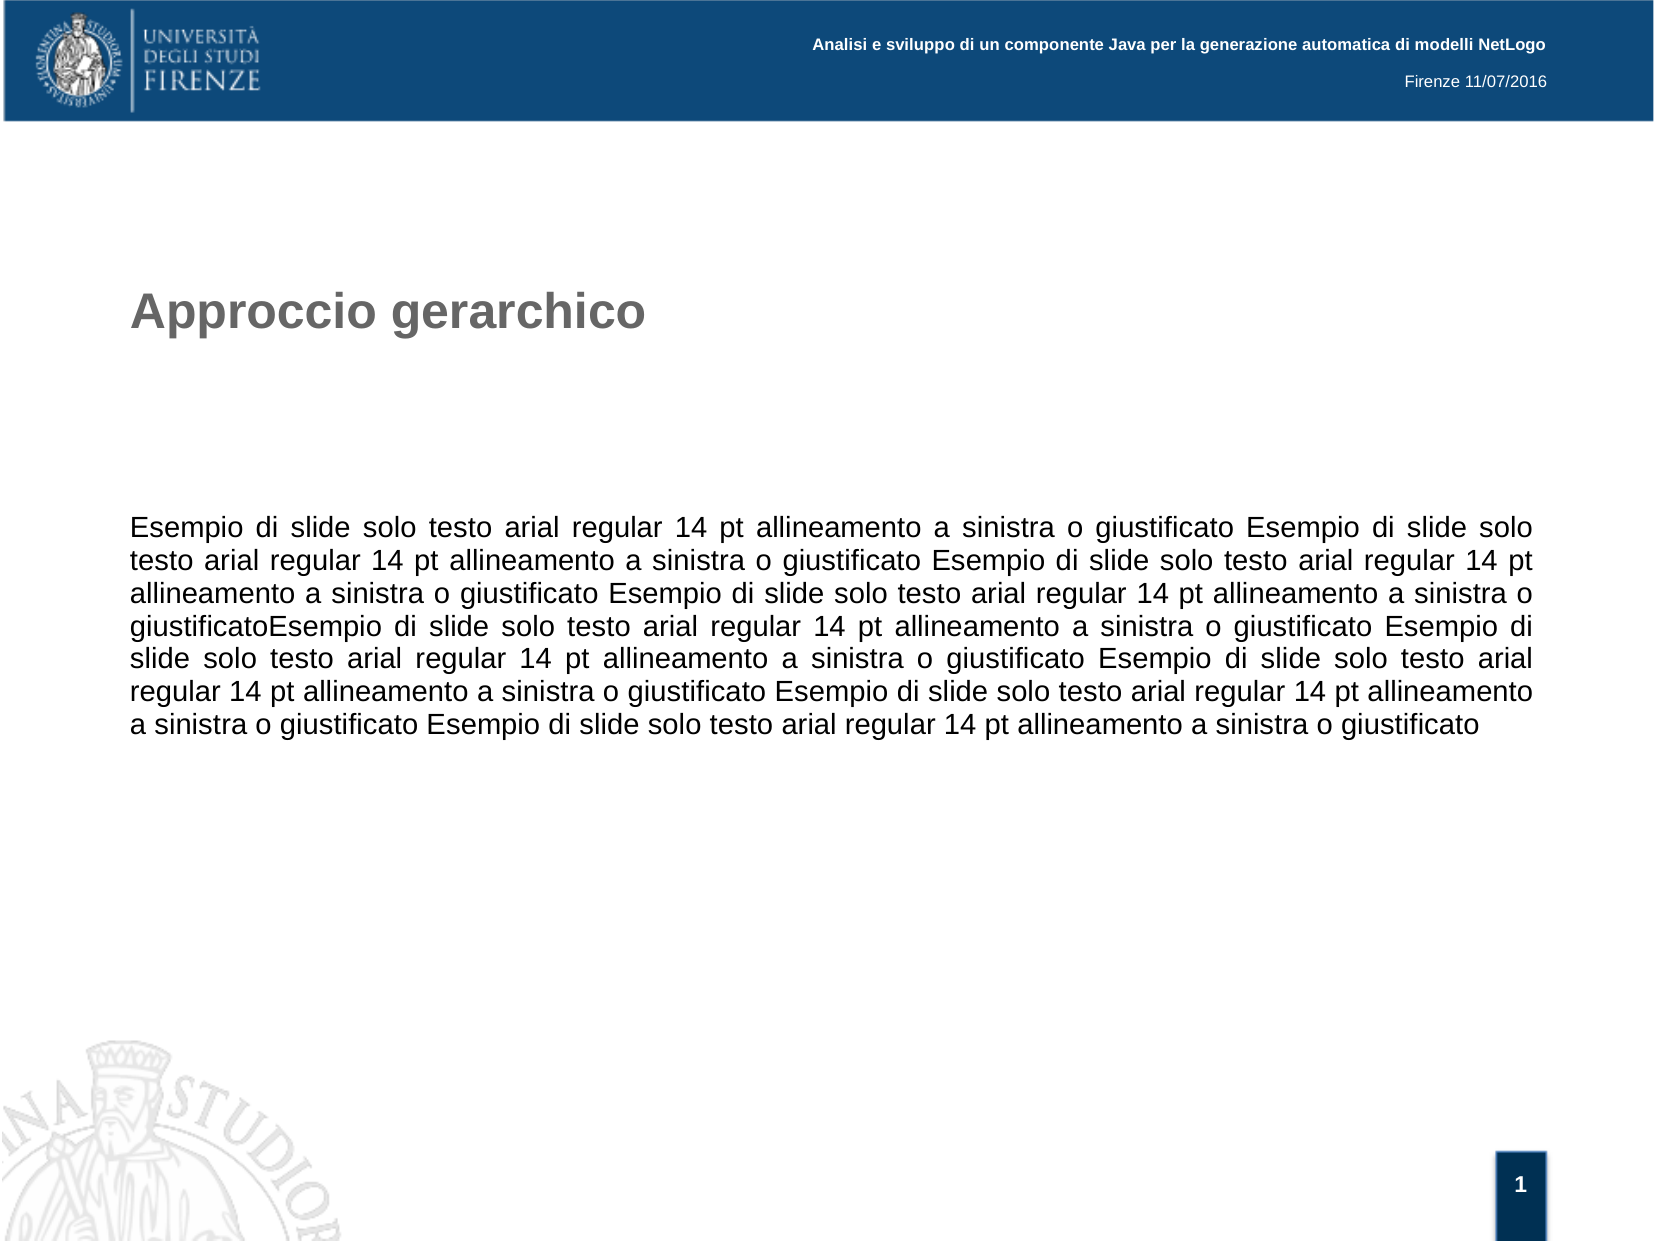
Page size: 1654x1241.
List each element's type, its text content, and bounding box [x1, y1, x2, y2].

text_box Esempio di slide solo testo arial regular 14 pt allineamento a sinistra o giustificato Esempio di slide solo testo arial regular 14 pt allineamento a sinistra o giustificato Esempio di slide solo testo arial regular 14 pt allineamento a sinistra o giustificato Esempio di slide solo testo arial regular 14 pt allineamento a sinistra o giustificatoEsempio di slide solo testo arial regular 14 pt allineamento a sinistra o giustificato Esempio di slide solo testo arial regular 14 pt allineamento a sinistra o giustificato Esempio di slide solo testo arial regular 14 pt allineamento a sinistra o giustificato Esempio di slide solo testo arial regular 14 pt allineamento a sinistra o giustificato Esempio di slide solo testo arial regular 14 pt allineamento a sinistra o giustificato [129, 478, 1536, 774]
text_box 1 [1505, 1160, 1536, 1208]
text_box Analisi e sviluppo di un componente Java per la generazione automatica di modelli NetLogo Firenze 11/07/2016 [685, 34, 1548, 92]
picture [2, 0, 1654, 1241]
text_box Approccio gerarchico [129, 269, 993, 389]
